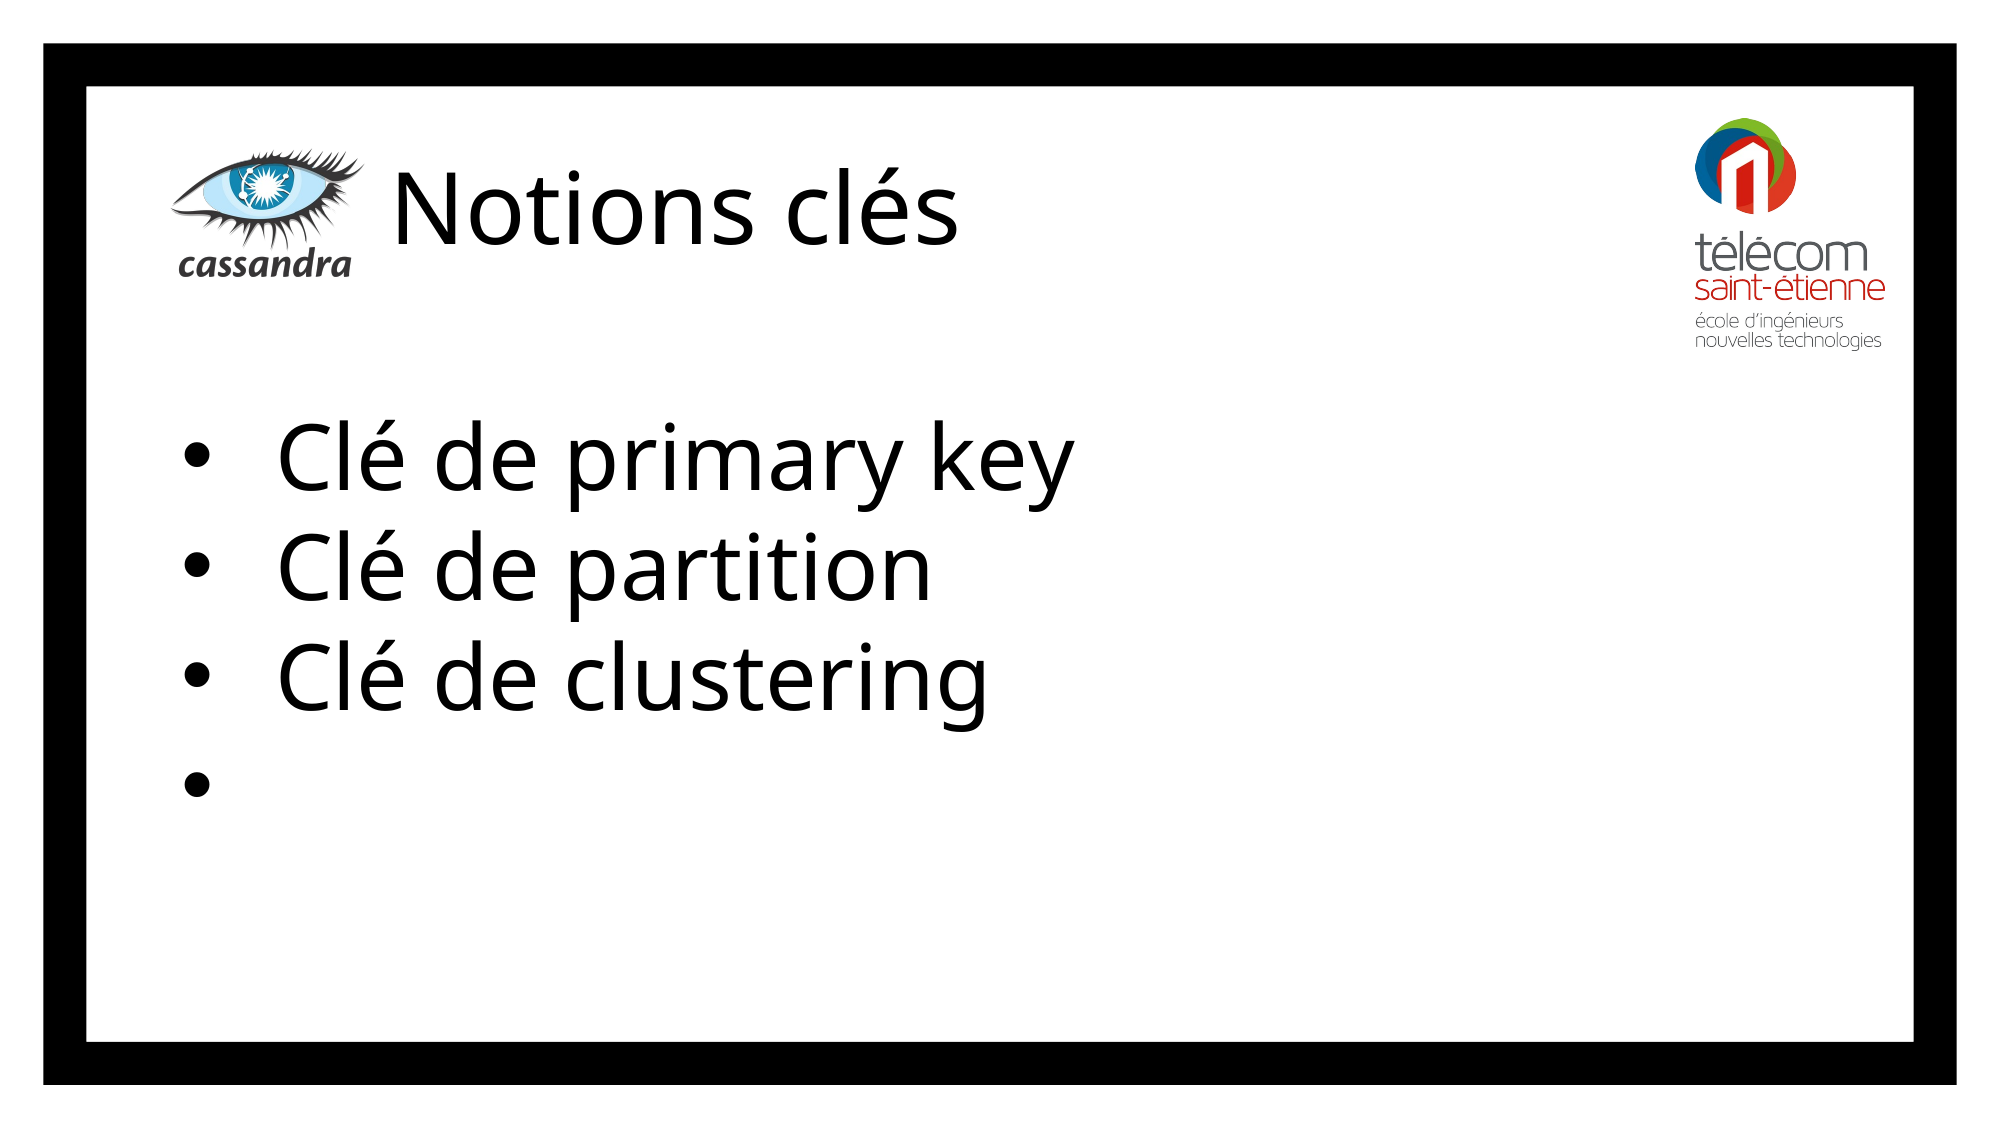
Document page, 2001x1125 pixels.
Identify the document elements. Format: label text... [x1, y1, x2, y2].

picture [1695, 118, 1885, 351]
picture [1715, 134, 1730, 138]
title Notions clés [369, 138, 1849, 304]
text_box Clé de primary key Clé de partition Clé de clustering [166, 391, 1849, 897]
picture [166, 144, 368, 280]
